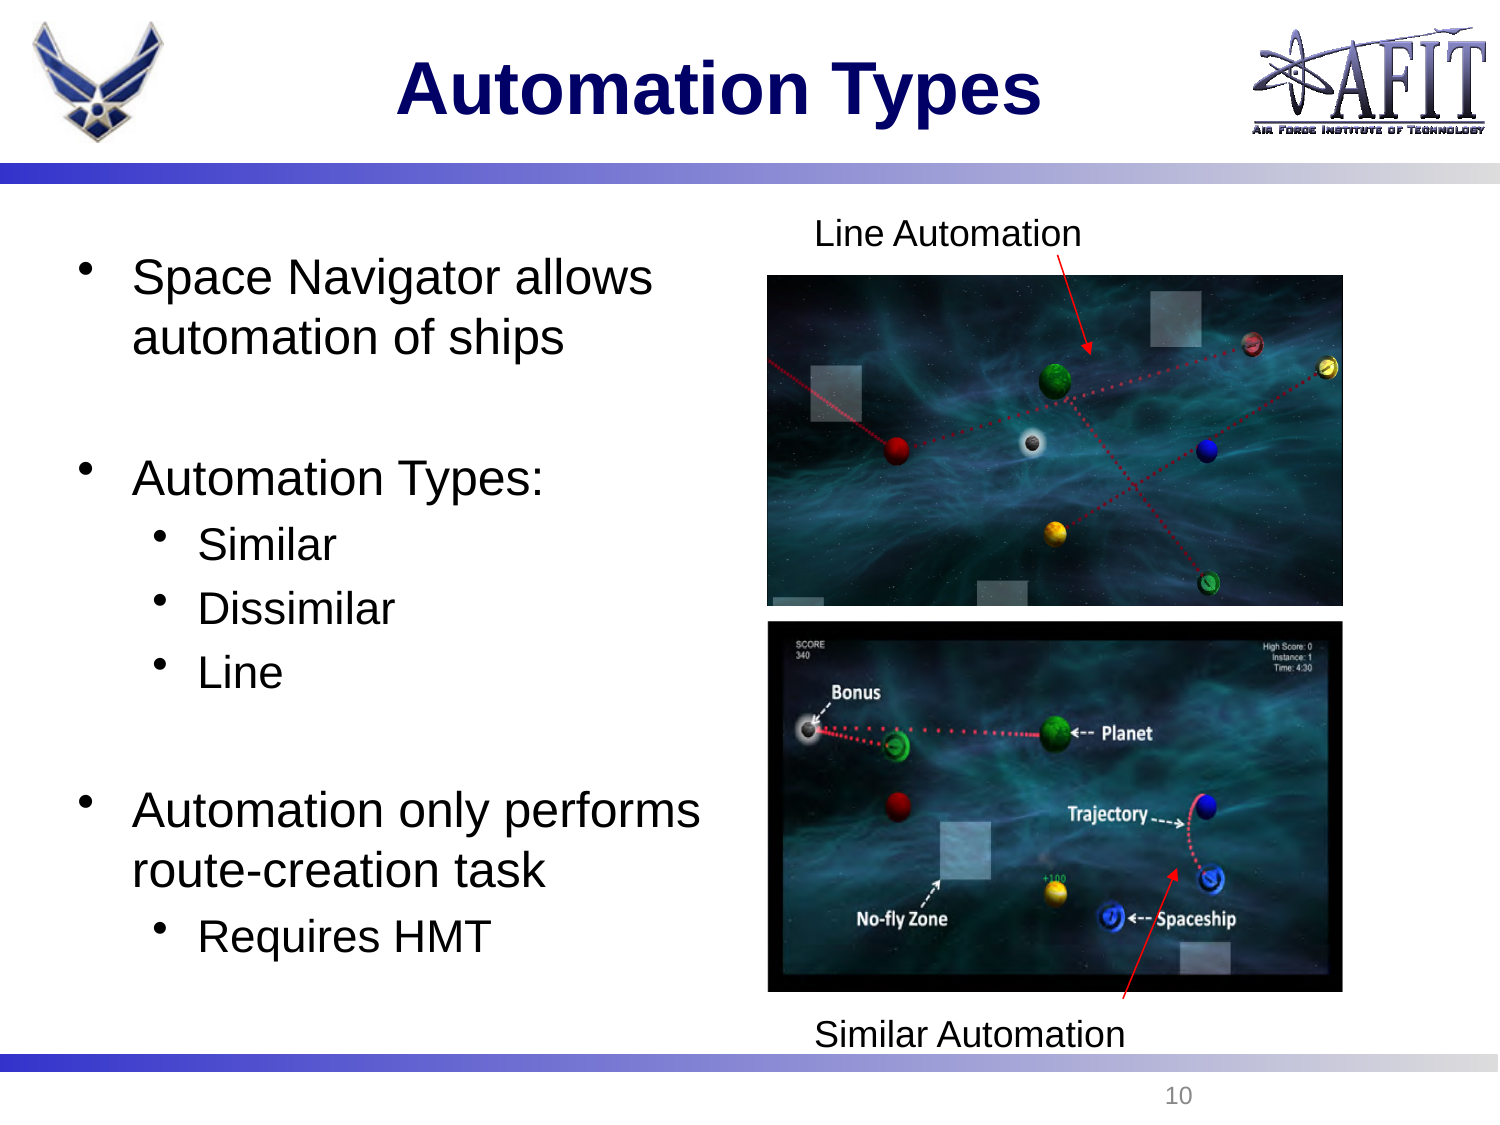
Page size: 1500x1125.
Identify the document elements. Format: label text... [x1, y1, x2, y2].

text_box Similar Automation [799, 1002, 1231, 1063]
picture [32, 21, 163, 143]
picture [1275, 24, 1488, 139]
picture [767, 621, 1343, 992]
title Automation Types [163, 0, 1275, 169]
list Space Navigator allows automation of ships Automation Types: Similar Dissimilar Line Automation only performs route-creation task Requires HMT [62, 237, 768, 913]
picture [767, 275, 1343, 606]
text_box Line Automation [799, 201, 1316, 262]
slide_number <number> [1149, 1065, 1500, 1125]
